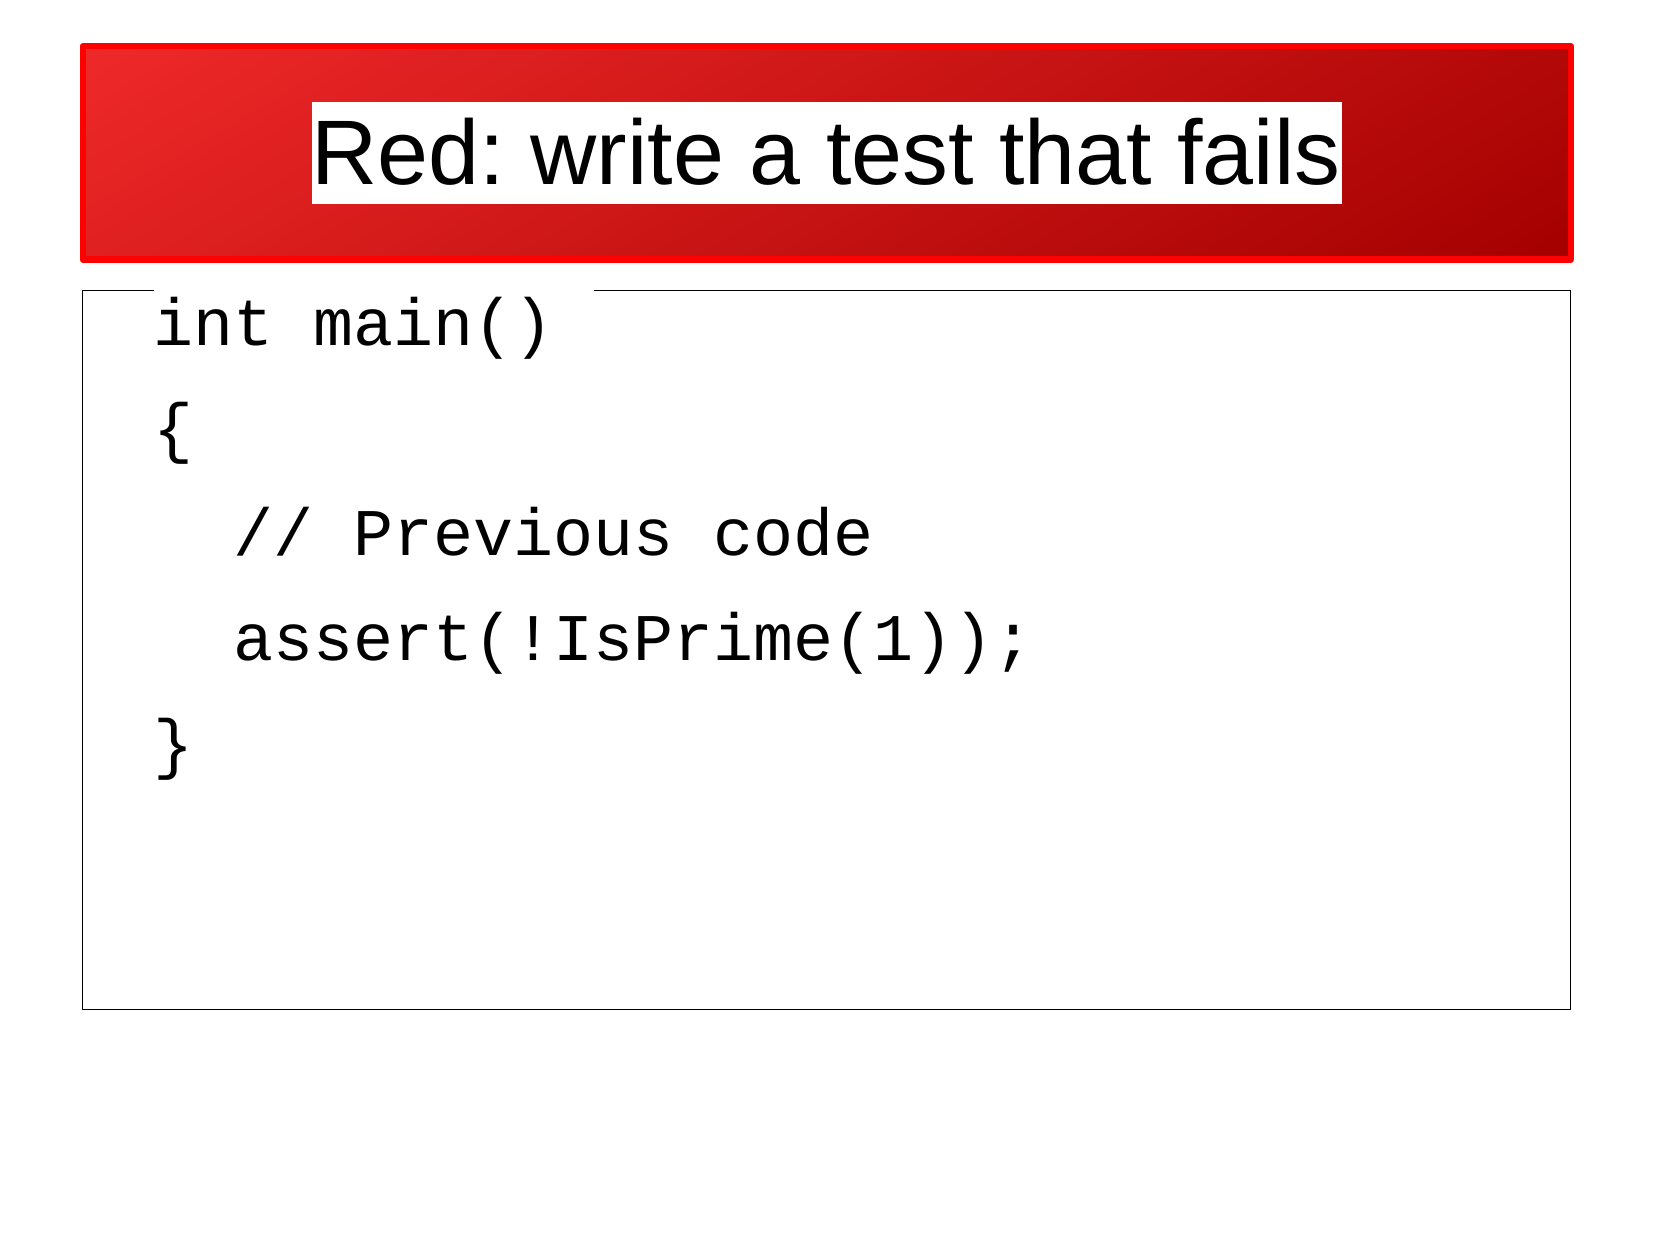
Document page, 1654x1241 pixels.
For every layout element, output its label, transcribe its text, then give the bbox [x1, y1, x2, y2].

title Red: write a test that fails [82, 46, 1571, 260]
list int main() { // Previous code assert(!IsPrime(1)); } [82, 290, 1571, 1010]
